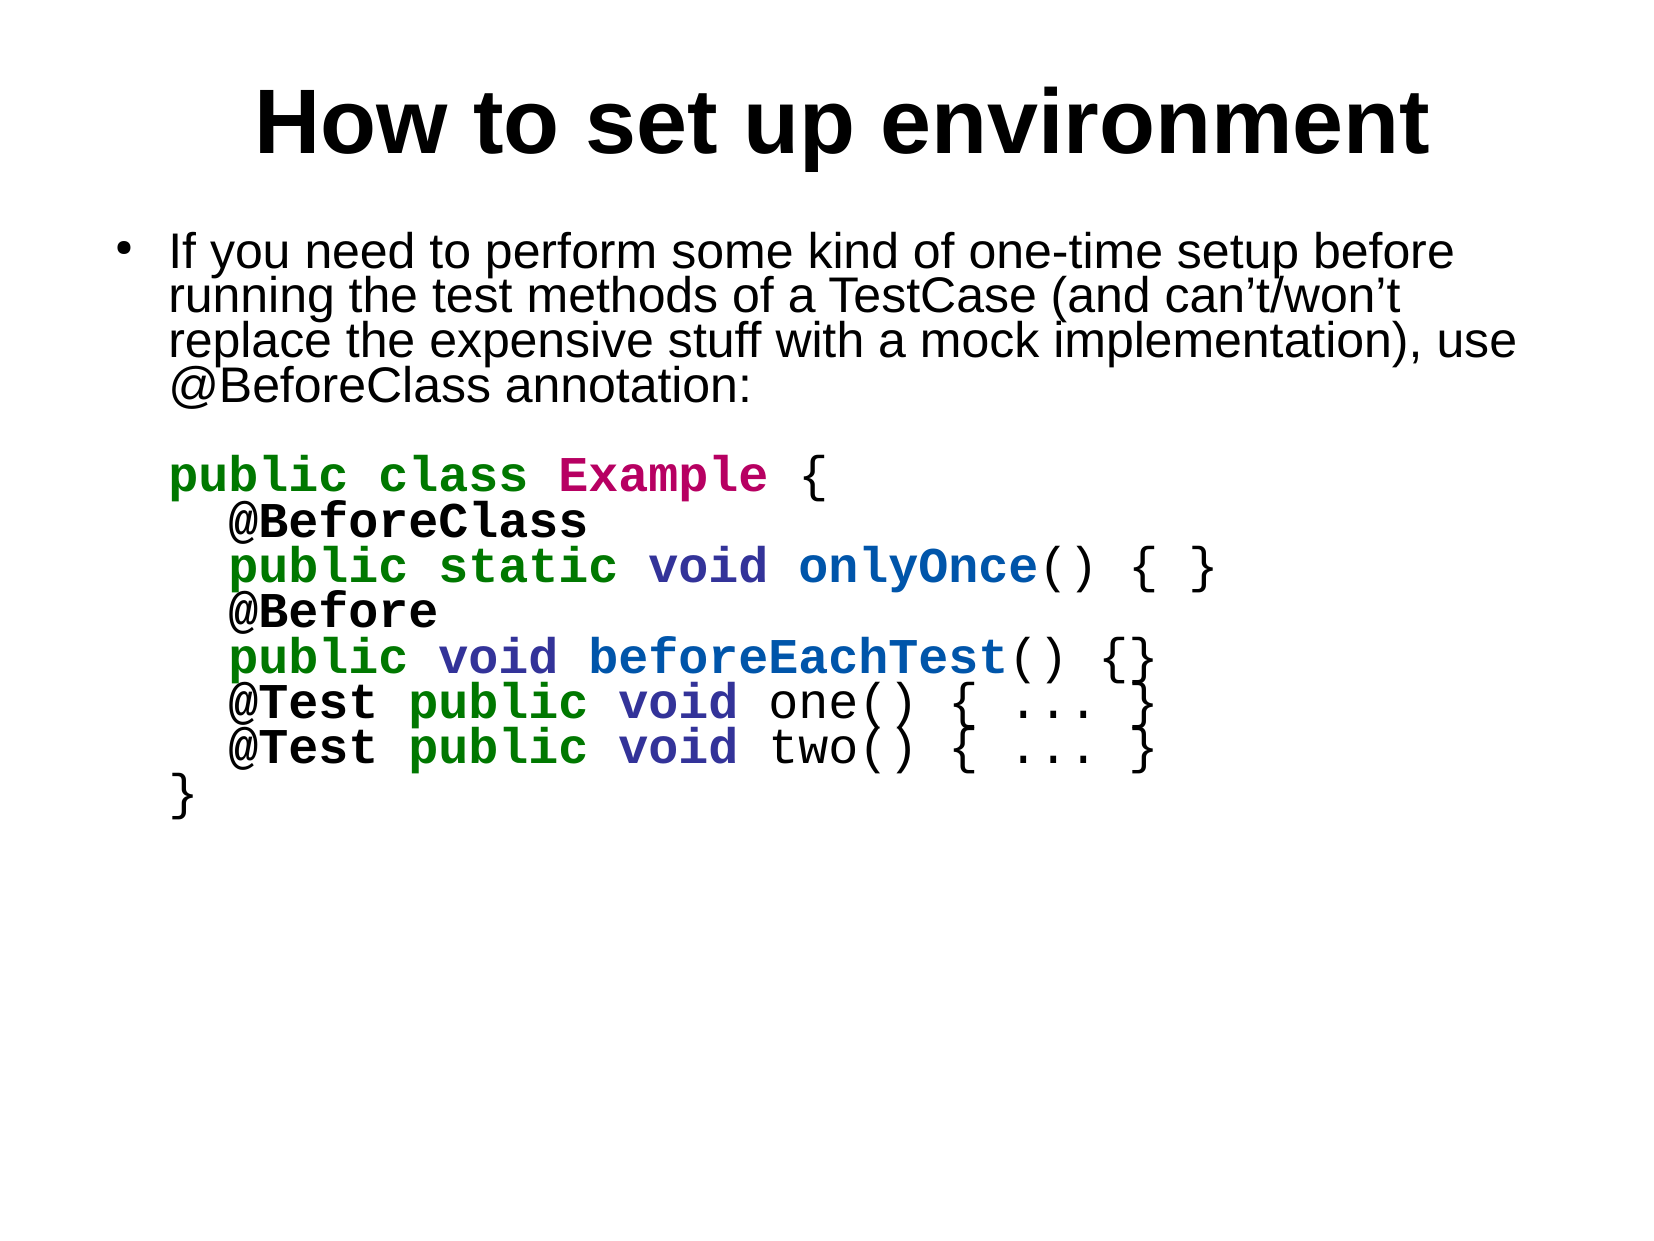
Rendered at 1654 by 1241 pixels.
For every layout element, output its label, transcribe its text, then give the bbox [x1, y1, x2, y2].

list If you need to perform some kind of one-time setup before running the test methods of a TestCase (and can’t/won’t replace the expensive stuff with a mock implementation), use @BeforeClass annotation: public class Example { @BeforeClass public static void onlyOnce() { } @Before public void beforeEachTest() {} @Test public void one() { ... } @Test public void two() { ... } } [82, 225, 1538, 1186]
title How to set up environment [82, 49, 1571, 196]
